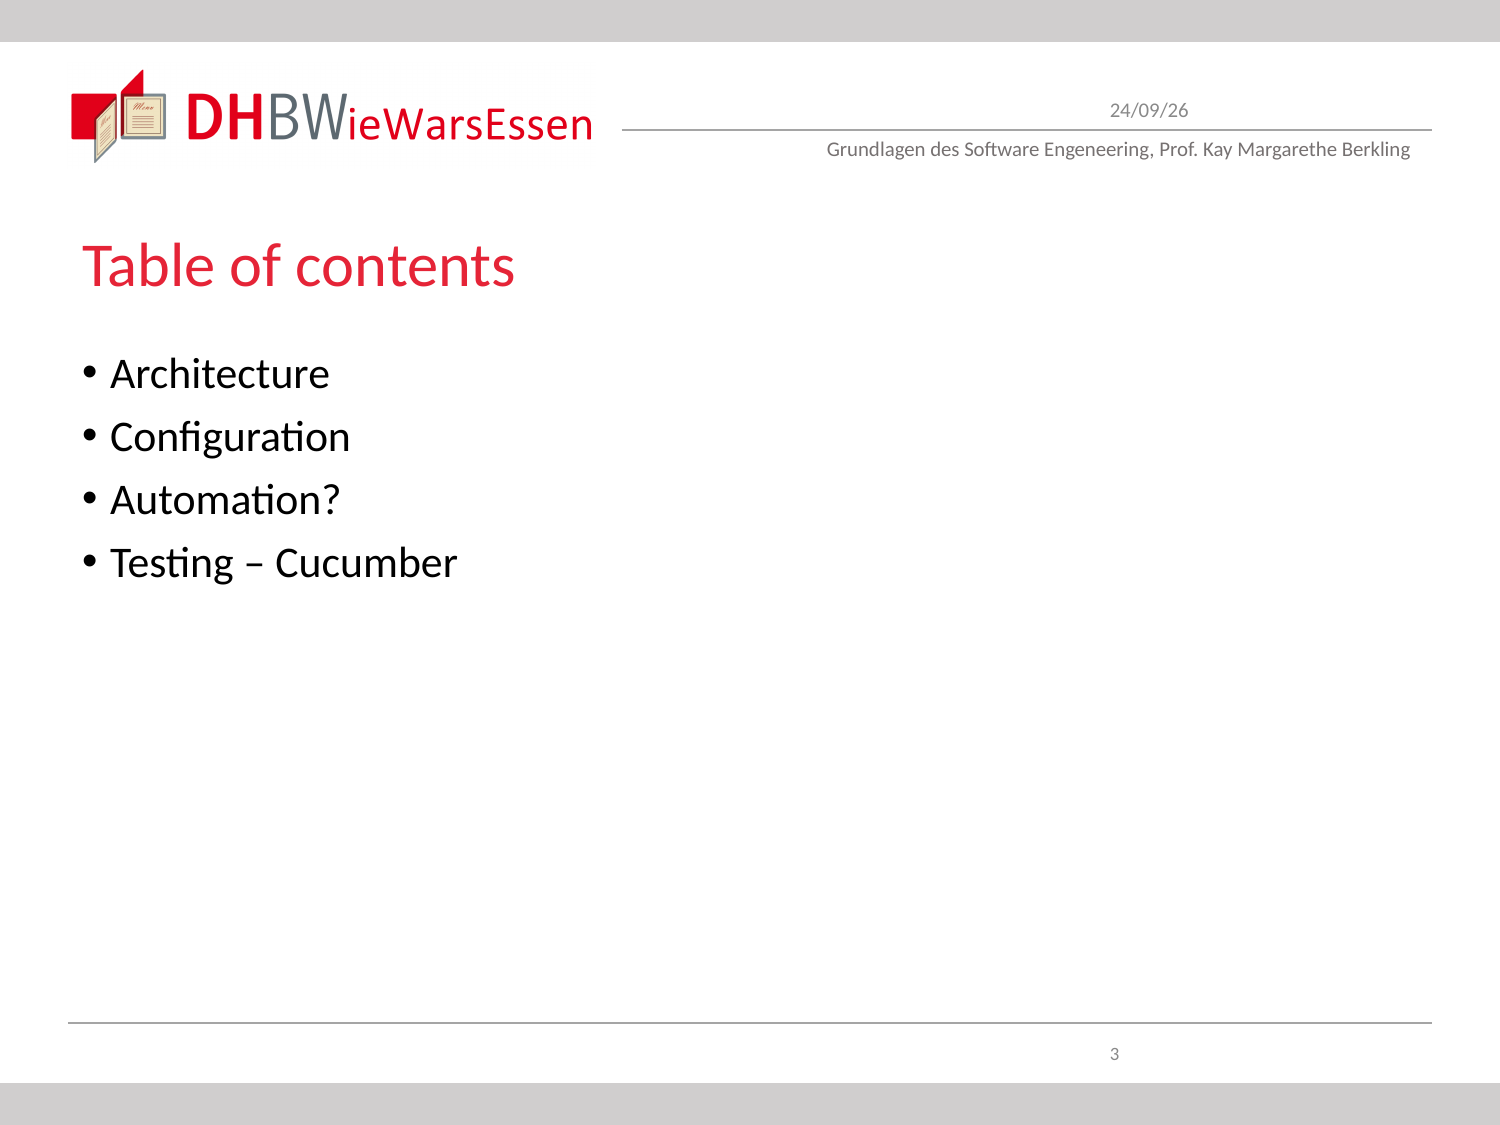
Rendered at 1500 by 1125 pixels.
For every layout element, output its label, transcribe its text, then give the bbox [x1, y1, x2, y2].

list Architecture Configuration Automation? Testing – Cucumber [67, 344, 1433, 1002]
list Table of contents [67, 224, 1433, 344]
